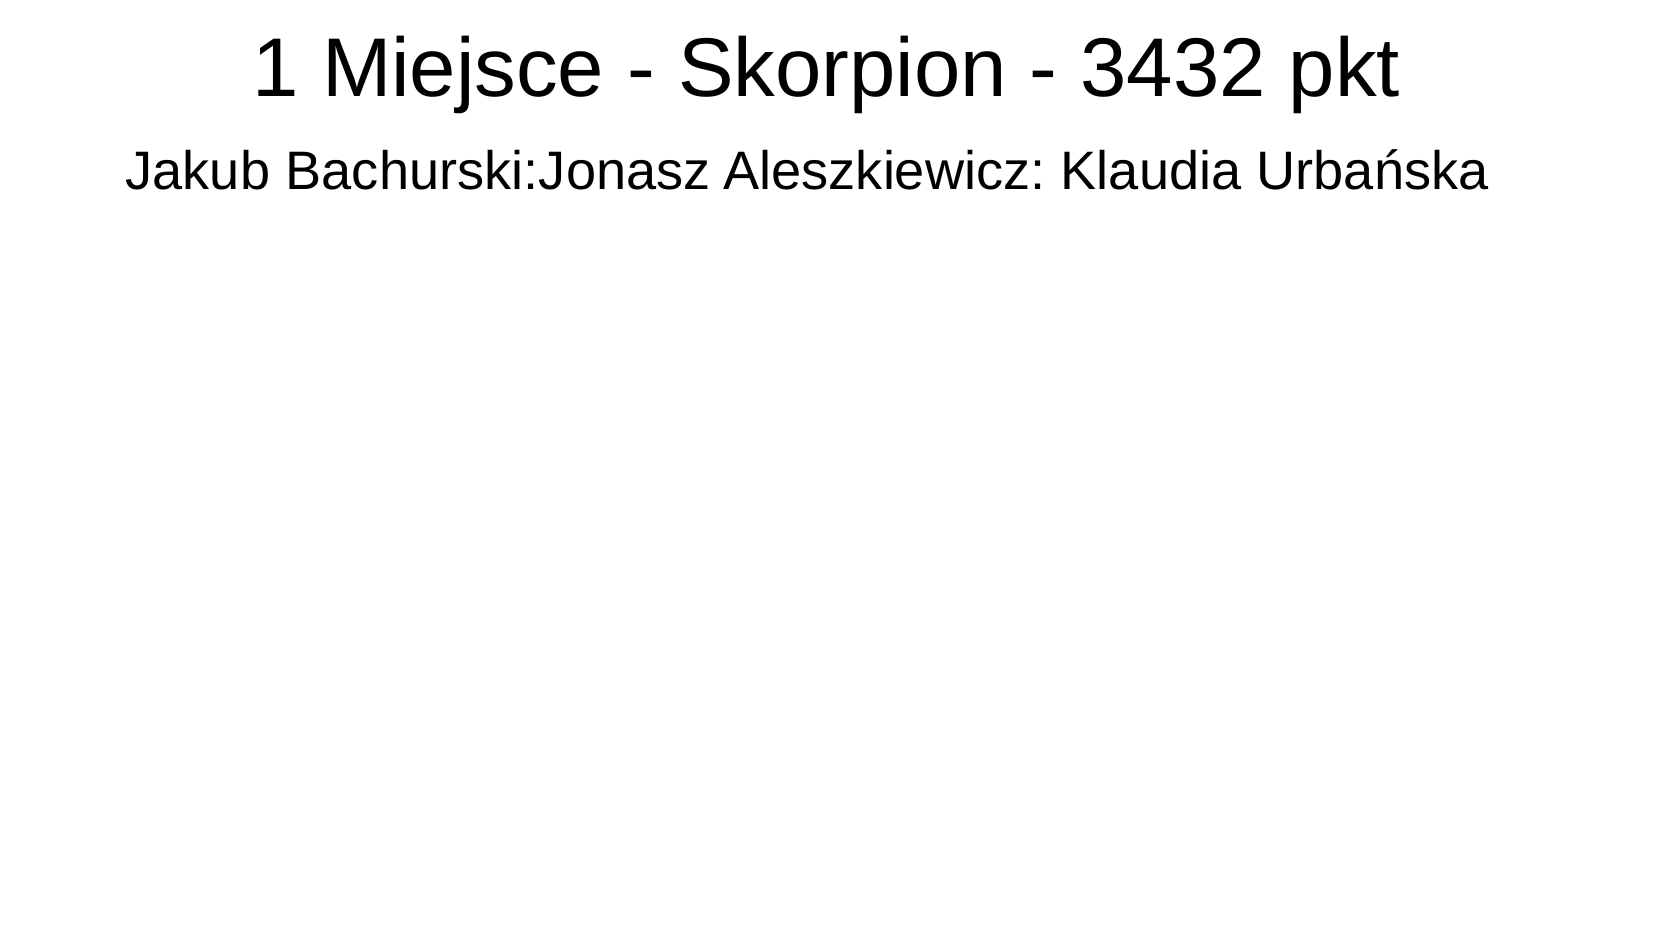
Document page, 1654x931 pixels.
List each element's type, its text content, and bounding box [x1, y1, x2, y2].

title 1 Miejsce - Skorpion - 3432 pkt Jakub Bachurski:Jonasz Aleszkiewicz: Klaudia Urbańska [82, 21, 1571, 208]
